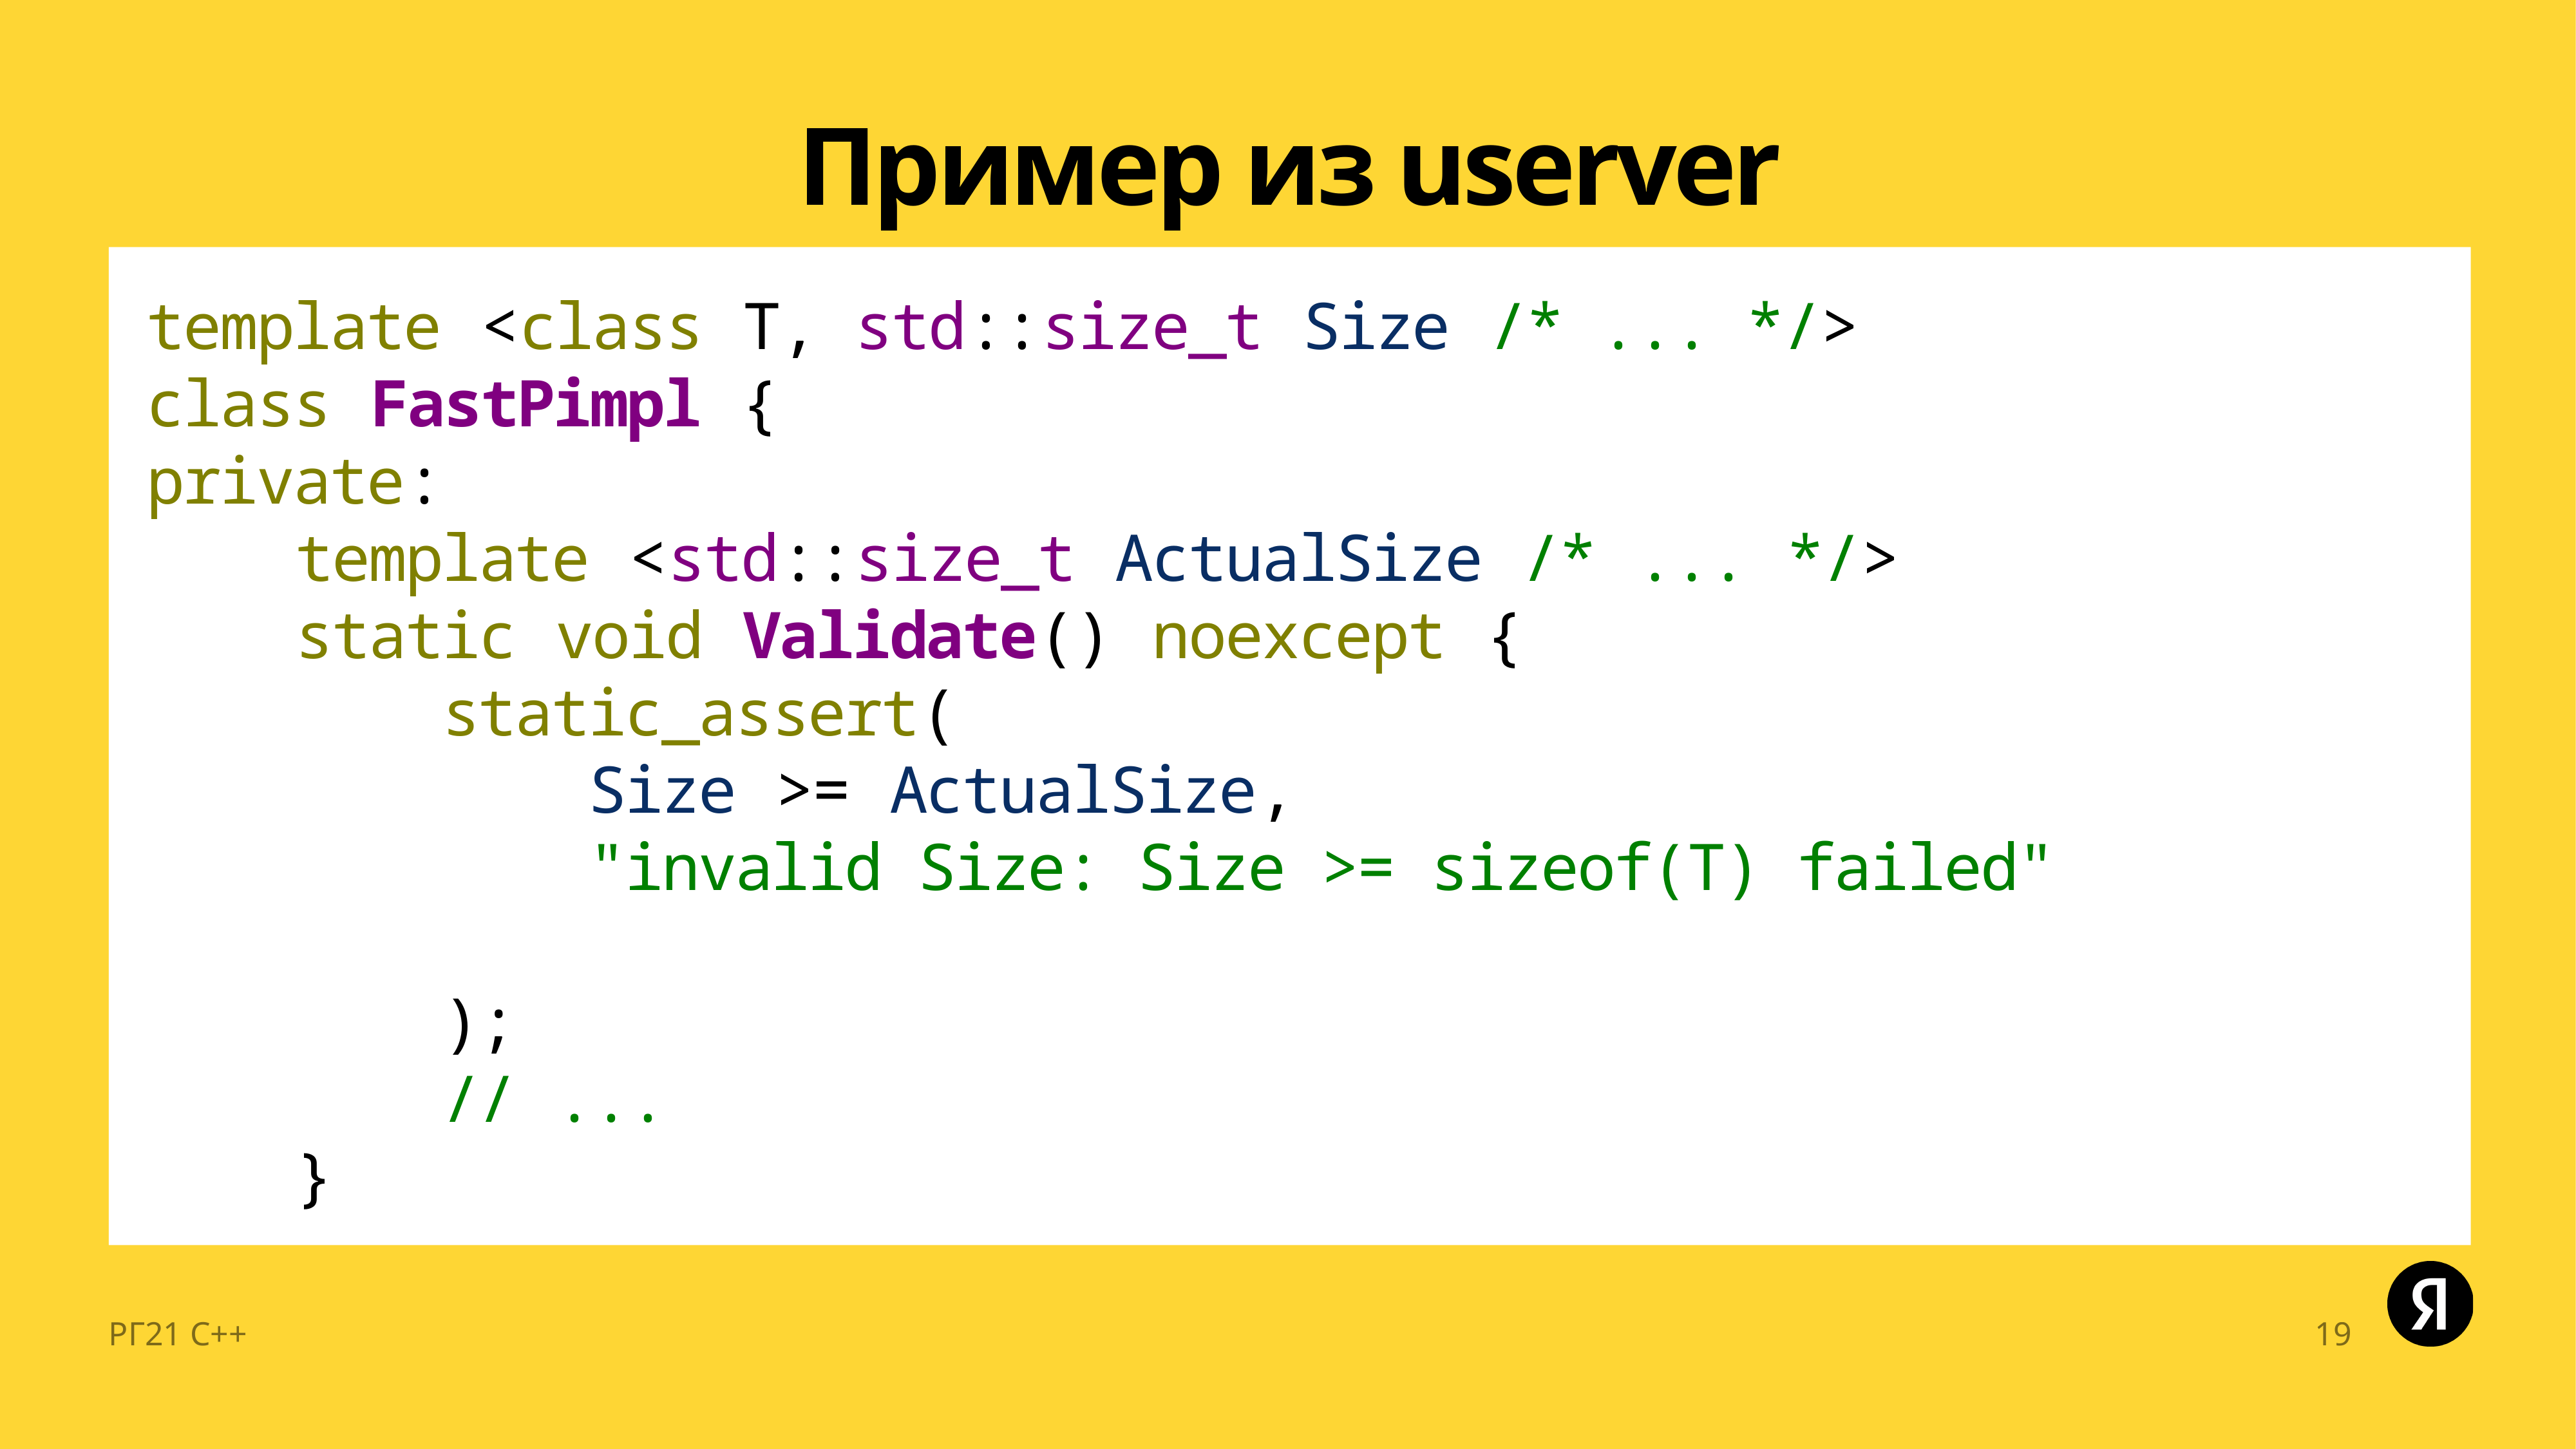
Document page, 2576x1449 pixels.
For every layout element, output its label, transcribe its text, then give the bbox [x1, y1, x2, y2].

title Пример из userver [106, 101, 2473, 228]
picture [2387, 1261, 2474, 1347]
list template <class T, std::size_t Size /* ... */> class FastPimpl { private: template <std::size_t ActualSize /* ... */> static void Validate() noexcept { static_assert( Size >= ActualSize, "invalid Size: Size >= sizeof(T) failed" ); // ... } [108, 247, 2471, 1245]
